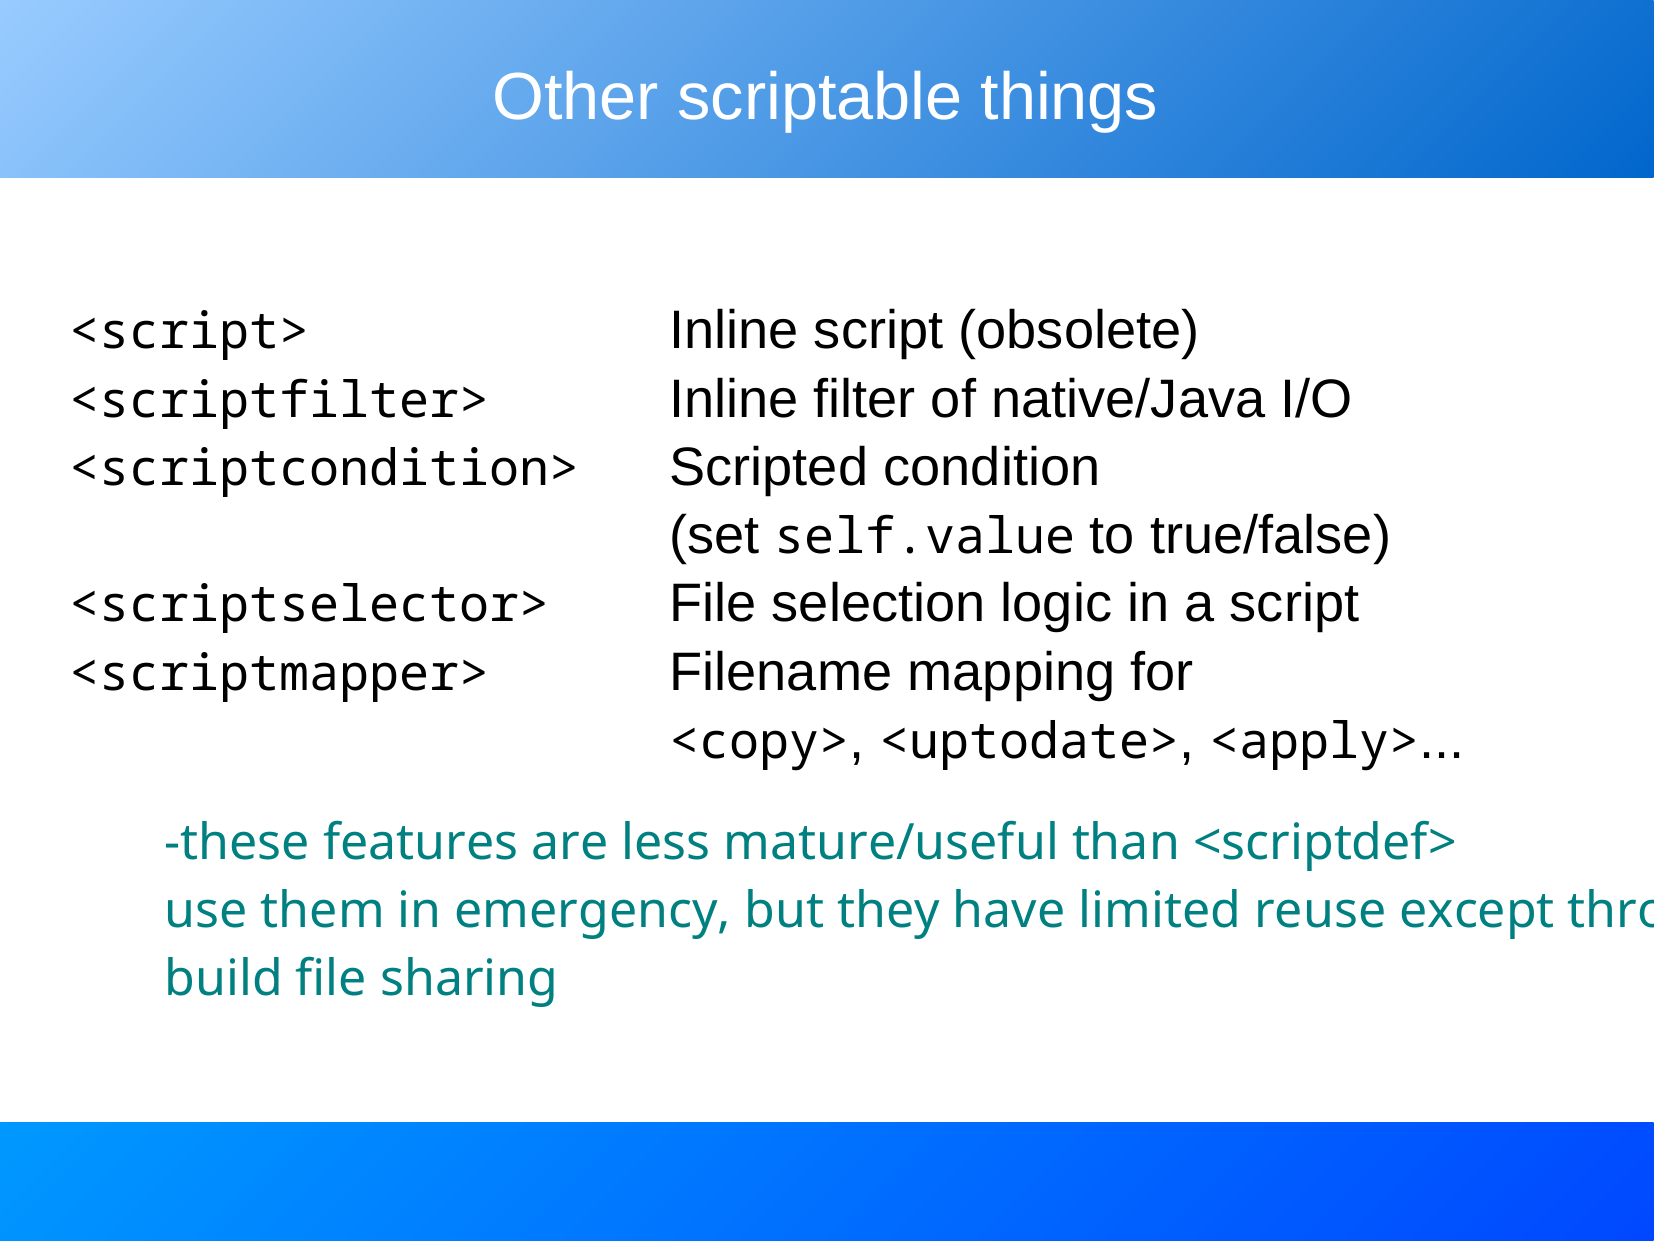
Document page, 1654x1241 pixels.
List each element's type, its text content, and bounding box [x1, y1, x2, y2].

text_box <script> Inline script (obsolete) <scriptfilter> Inline filter of native/Java I/O <scriptcondition> Scripted condition (set self.value to true/false) <scriptselector> File selection logic in a script <scriptmapper> Filename mapping for <copy>, <uptodate>, <apply>... [54, 287, 1610, 727]
title Other scriptable things [162, 59, 1489, 148]
text_box -these features are less mature/useful than <scriptdef> use them in emergency, but they have limited reuse except through build file sharing [149, 798, 1571, 992]
